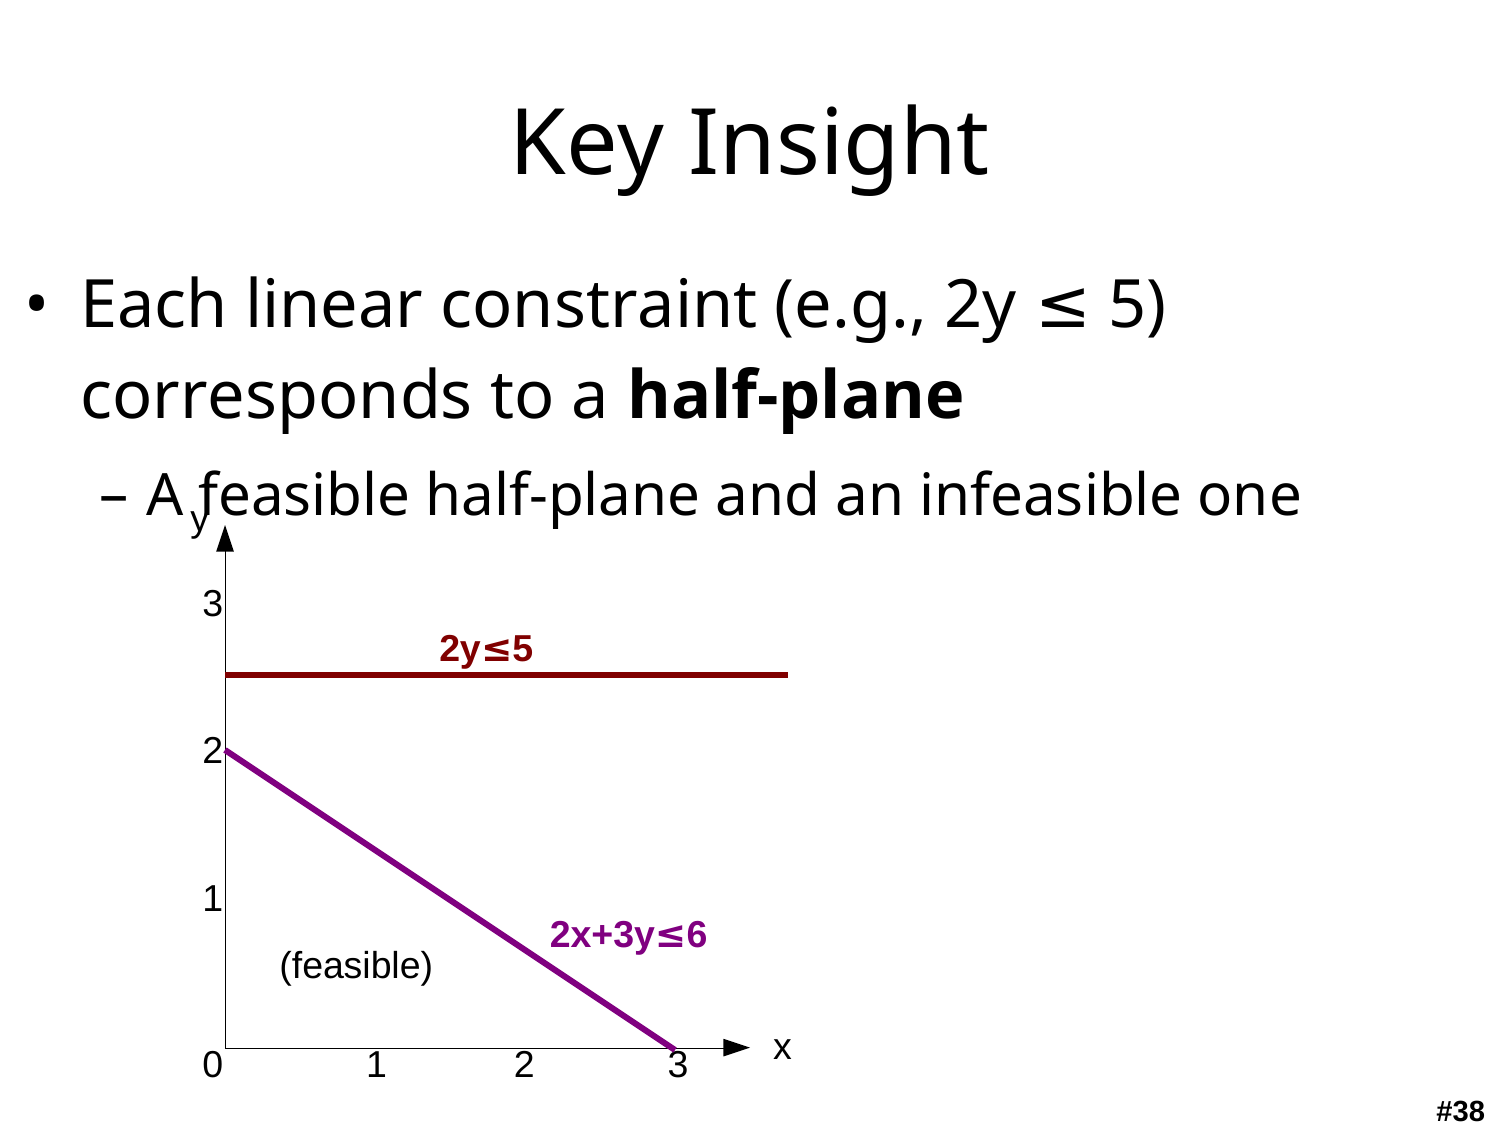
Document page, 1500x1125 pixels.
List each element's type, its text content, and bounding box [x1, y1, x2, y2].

text_box 1 [351, 1036, 402, 1094]
list Each linear constraint (e.g., 2y ≤ 5) corresponds to a half-plane A feasible half-plane and an infeasible one [24, 256, 1475, 1095]
text_box 2x+3y≤6 [535, 900, 713, 959]
text_box y [175, 490, 225, 547]
title Key Insight [24, 45, 1476, 233]
text_box 2y≤5 [424, 613, 539, 673]
text_box 0 [187, 1035, 238, 1093]
text_box (feasible) [264, 937, 449, 995]
text_box 3 [187, 574, 238, 632]
text_box x [758, 1018, 807, 1075]
text_box 3 [652, 1036, 704, 1094]
text_box 2 [499, 1036, 550, 1094]
text_box 1 [187, 870, 238, 927]
text_box 2 [187, 722, 238, 780]
